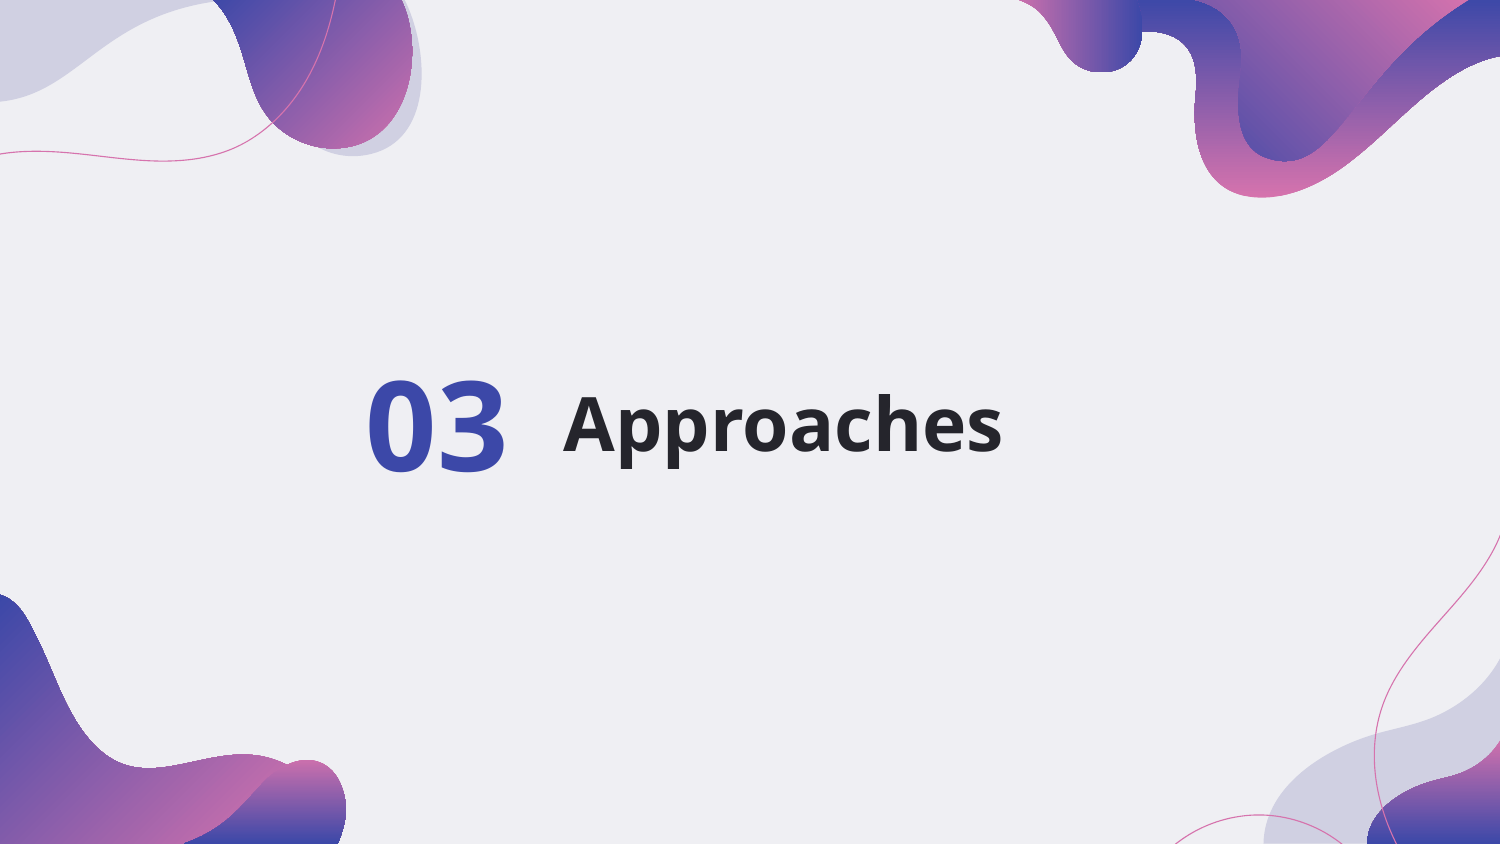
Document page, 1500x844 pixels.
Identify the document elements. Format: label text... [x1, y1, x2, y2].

title 03 [340, 352, 524, 491]
title Approaches [548, 318, 1160, 525]
